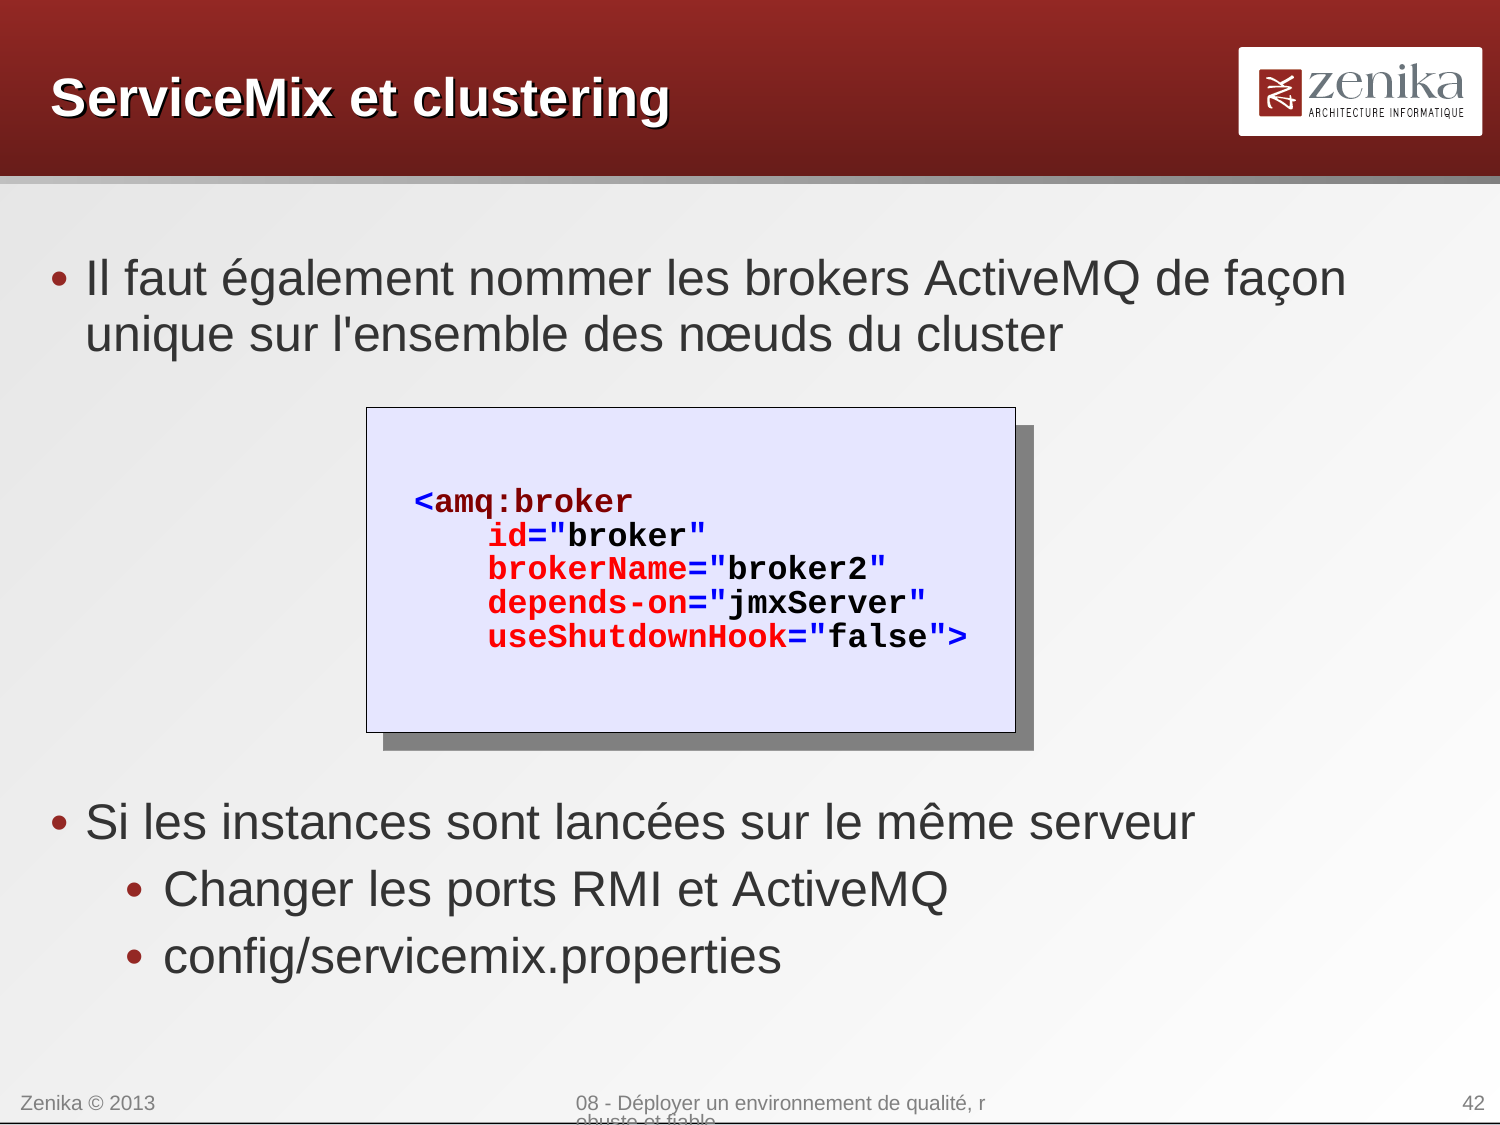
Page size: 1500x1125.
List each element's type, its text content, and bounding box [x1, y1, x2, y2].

picture [1257, 58, 1464, 125]
text_box <amq:broker id="broker" brokerName="broker2" depends-on="jmxServer" useShutdownHook="false"> [366, 407, 1016, 733]
list Il faut également nommer les brokers ActiveMQ de façon unique sur l'ensemble des nœuds du cluster Si les instances sont lancées sur le même serveur Changer les ports RMI et ActiveMQ config/servicemix.properties [50, 250, 1477, 1064]
title ServiceMix et clustering [50, 22, 1206, 172]
